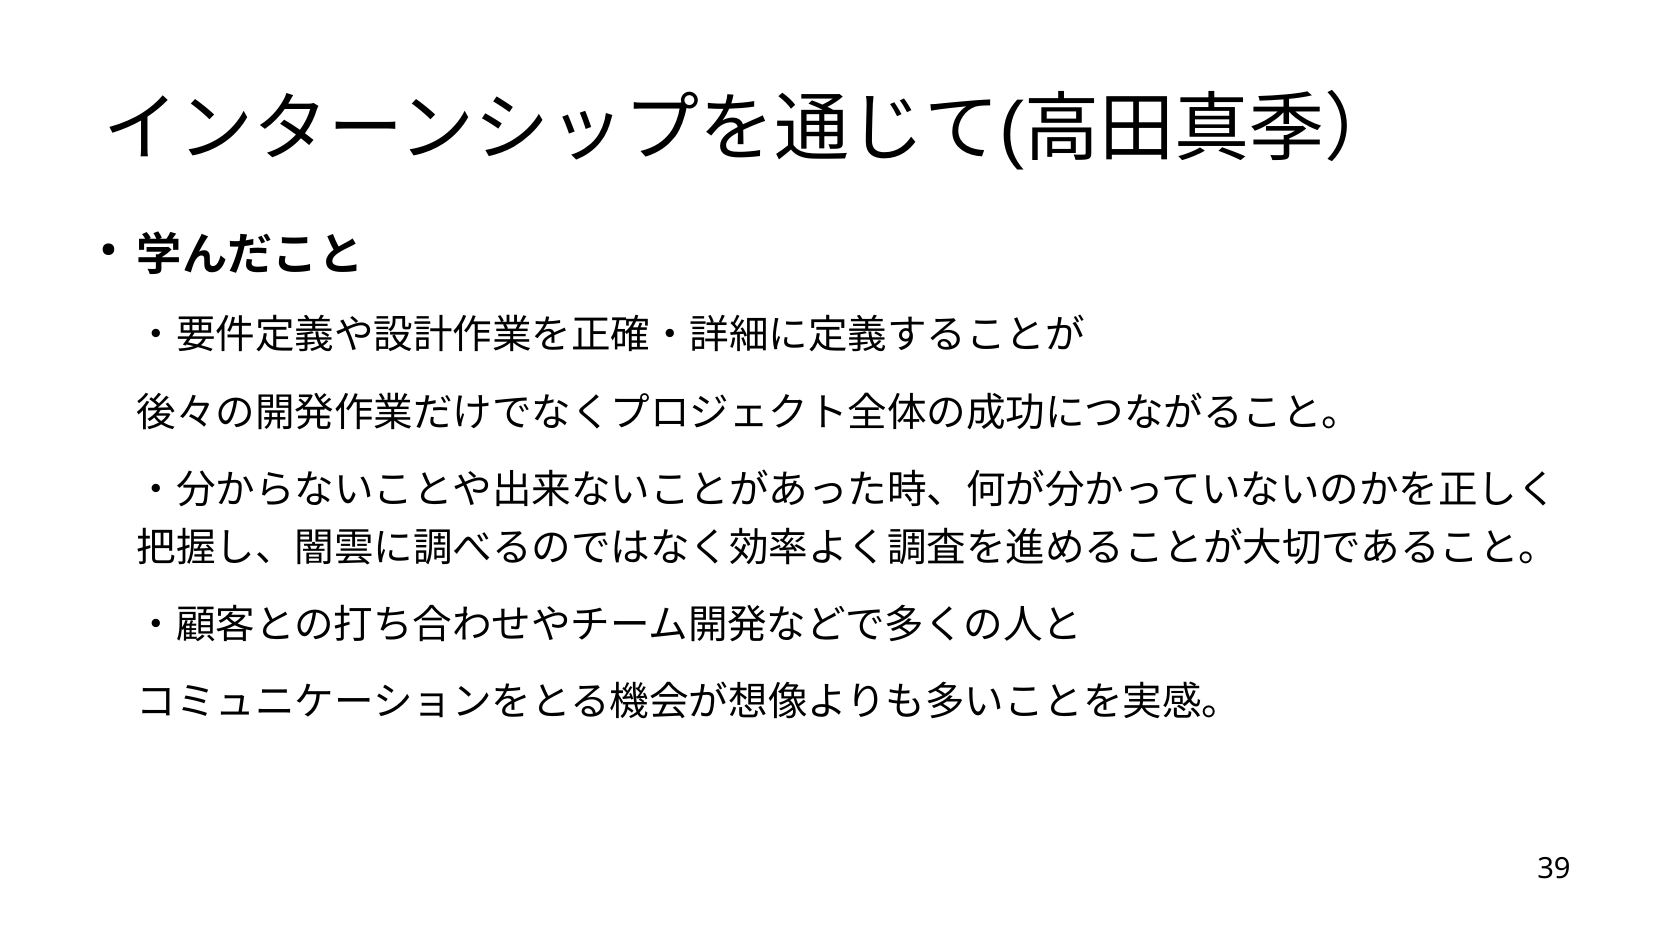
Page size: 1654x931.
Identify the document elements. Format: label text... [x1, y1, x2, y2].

list 学んだこと ・要件定義や設計作業を正確・詳細に定義することが 後々の開発作業だけでなくプロジェクト全体の成功につながること。 ・分からないことや出来ないことがあった時、何が分かっていないのかを正しく把握し、闇雲に調べるのではなく効率よく調査を進めることが大切であること。 ・顧客との打ち合わせやチーム開発などで多くの人と コミュニケーションをとる機会が想像よりも多いことを実感。 [88, 217, 1577, 758]
title インターンシップを通じて(高田真季） [82, 37, 1571, 193]
